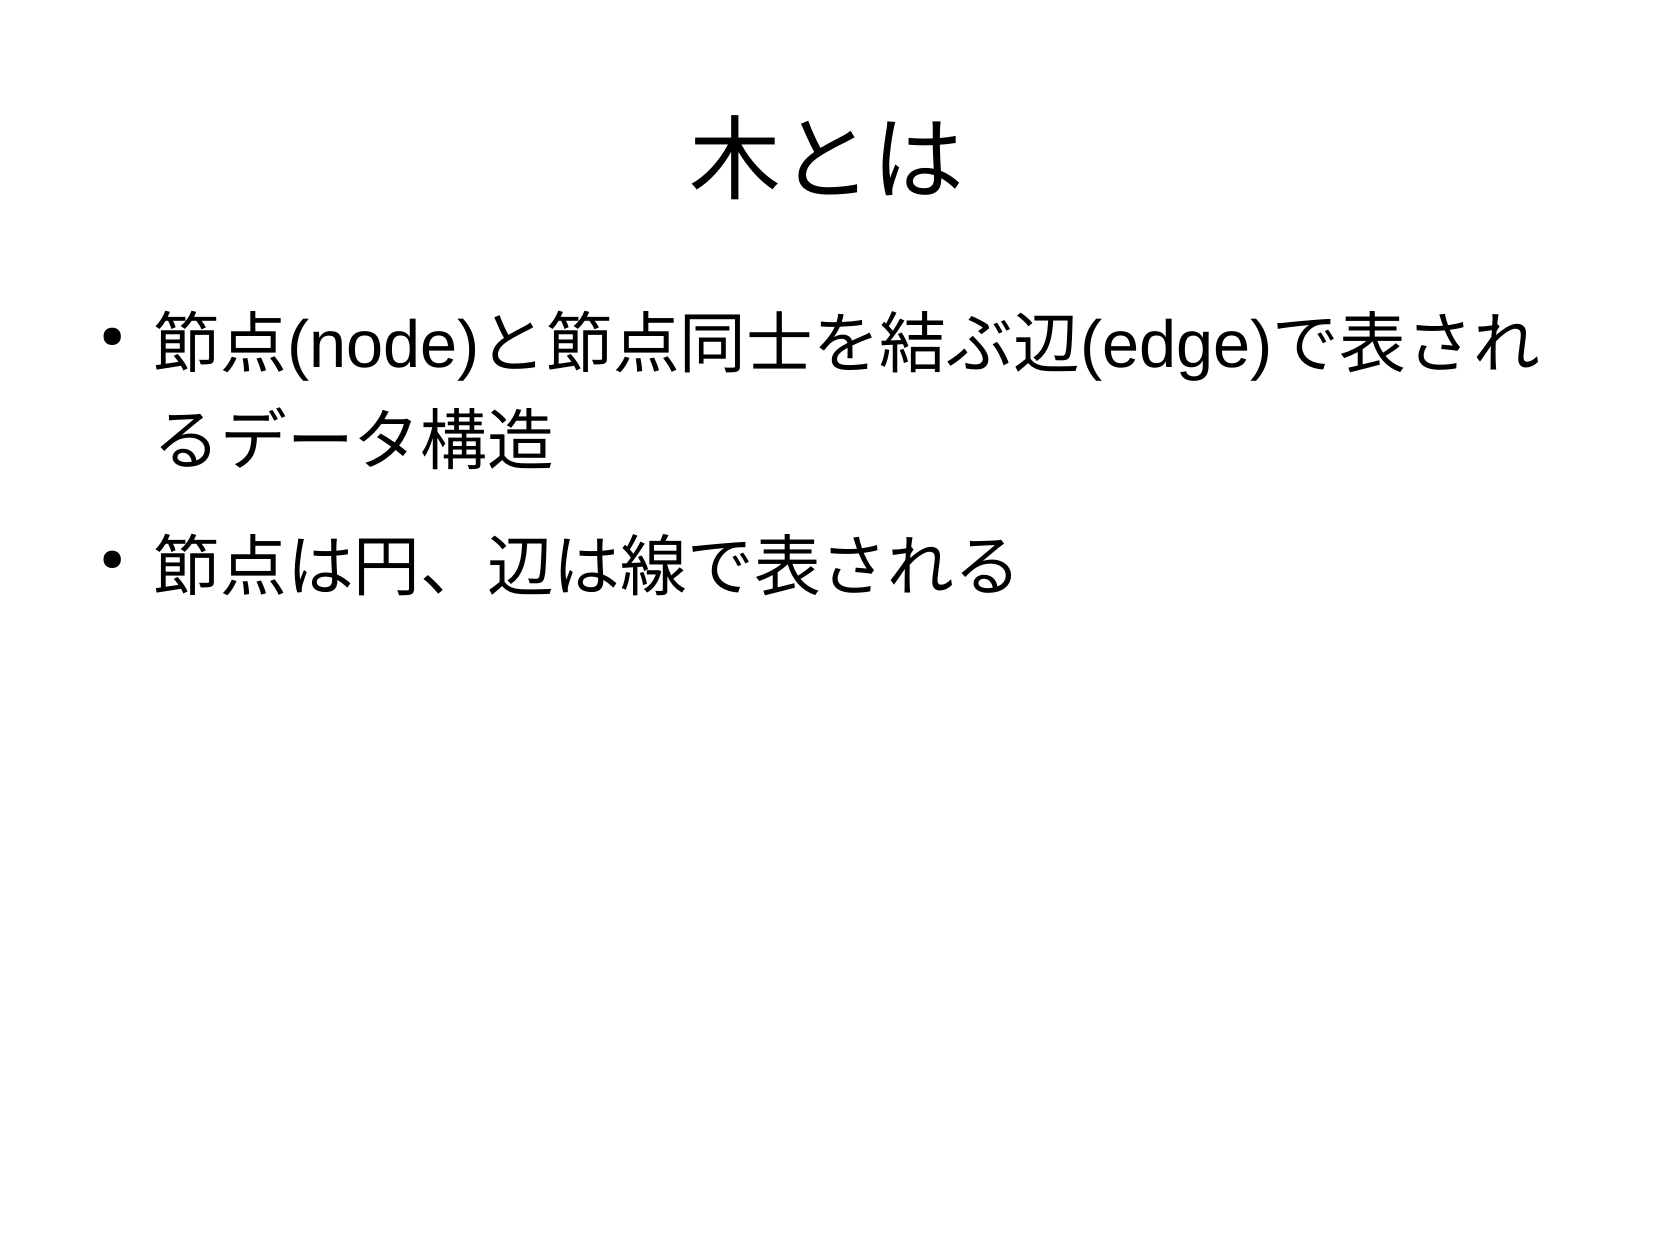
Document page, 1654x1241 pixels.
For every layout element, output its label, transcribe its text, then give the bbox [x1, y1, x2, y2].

list 節点(node)と節点同士を結ぶ辺(edge)で表されるデータ構造 節点は円、辺は線で表される [82, 290, 1571, 1010]
title 木とは [82, 49, 1571, 257]
